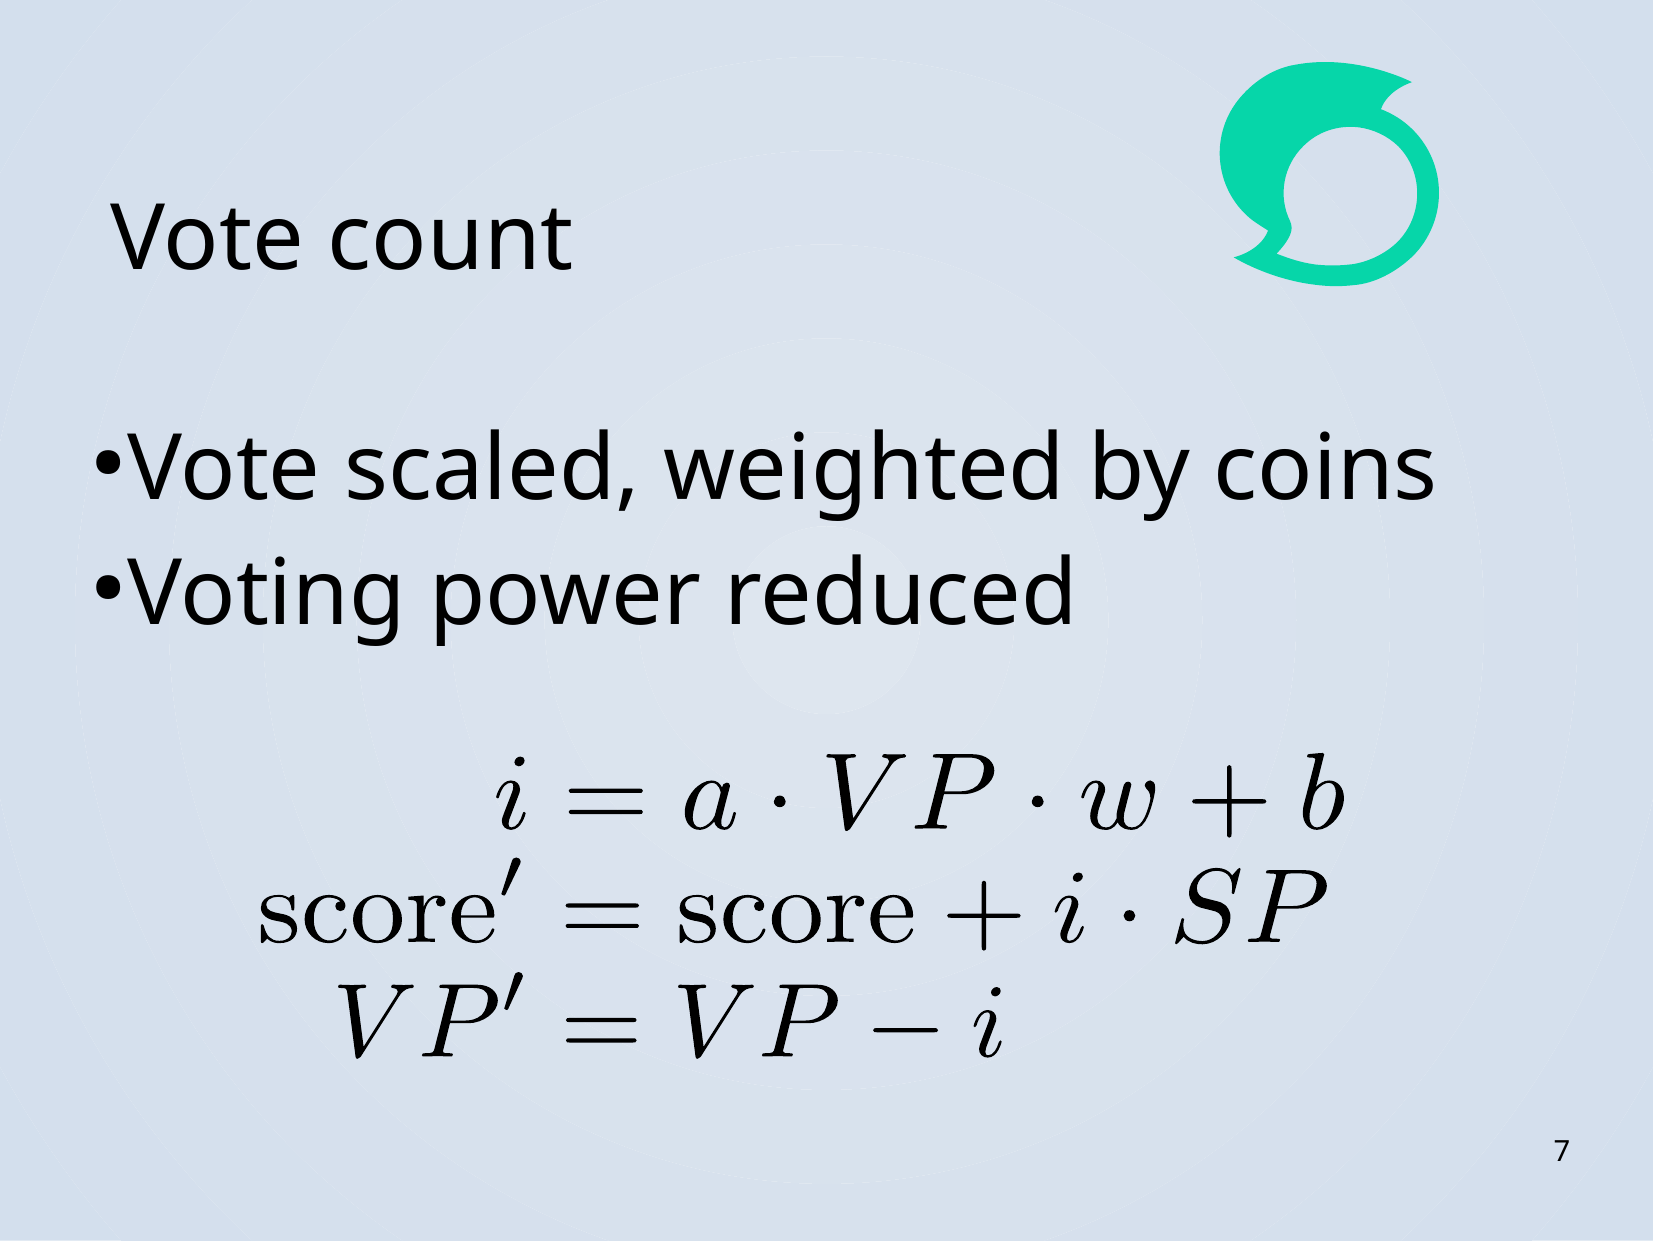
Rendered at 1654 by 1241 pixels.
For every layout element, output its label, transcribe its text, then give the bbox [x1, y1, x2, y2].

text_box Vote scaled, weighted by coins Voting power reduced [77, 394, 1576, 624]
text_box Vote count [95, 164, 651, 286]
picture [488, 748, 1350, 842]
picture [1212, 59, 1457, 290]
picture [332, 972, 1008, 1066]
picture [257, 857, 1330, 951]
